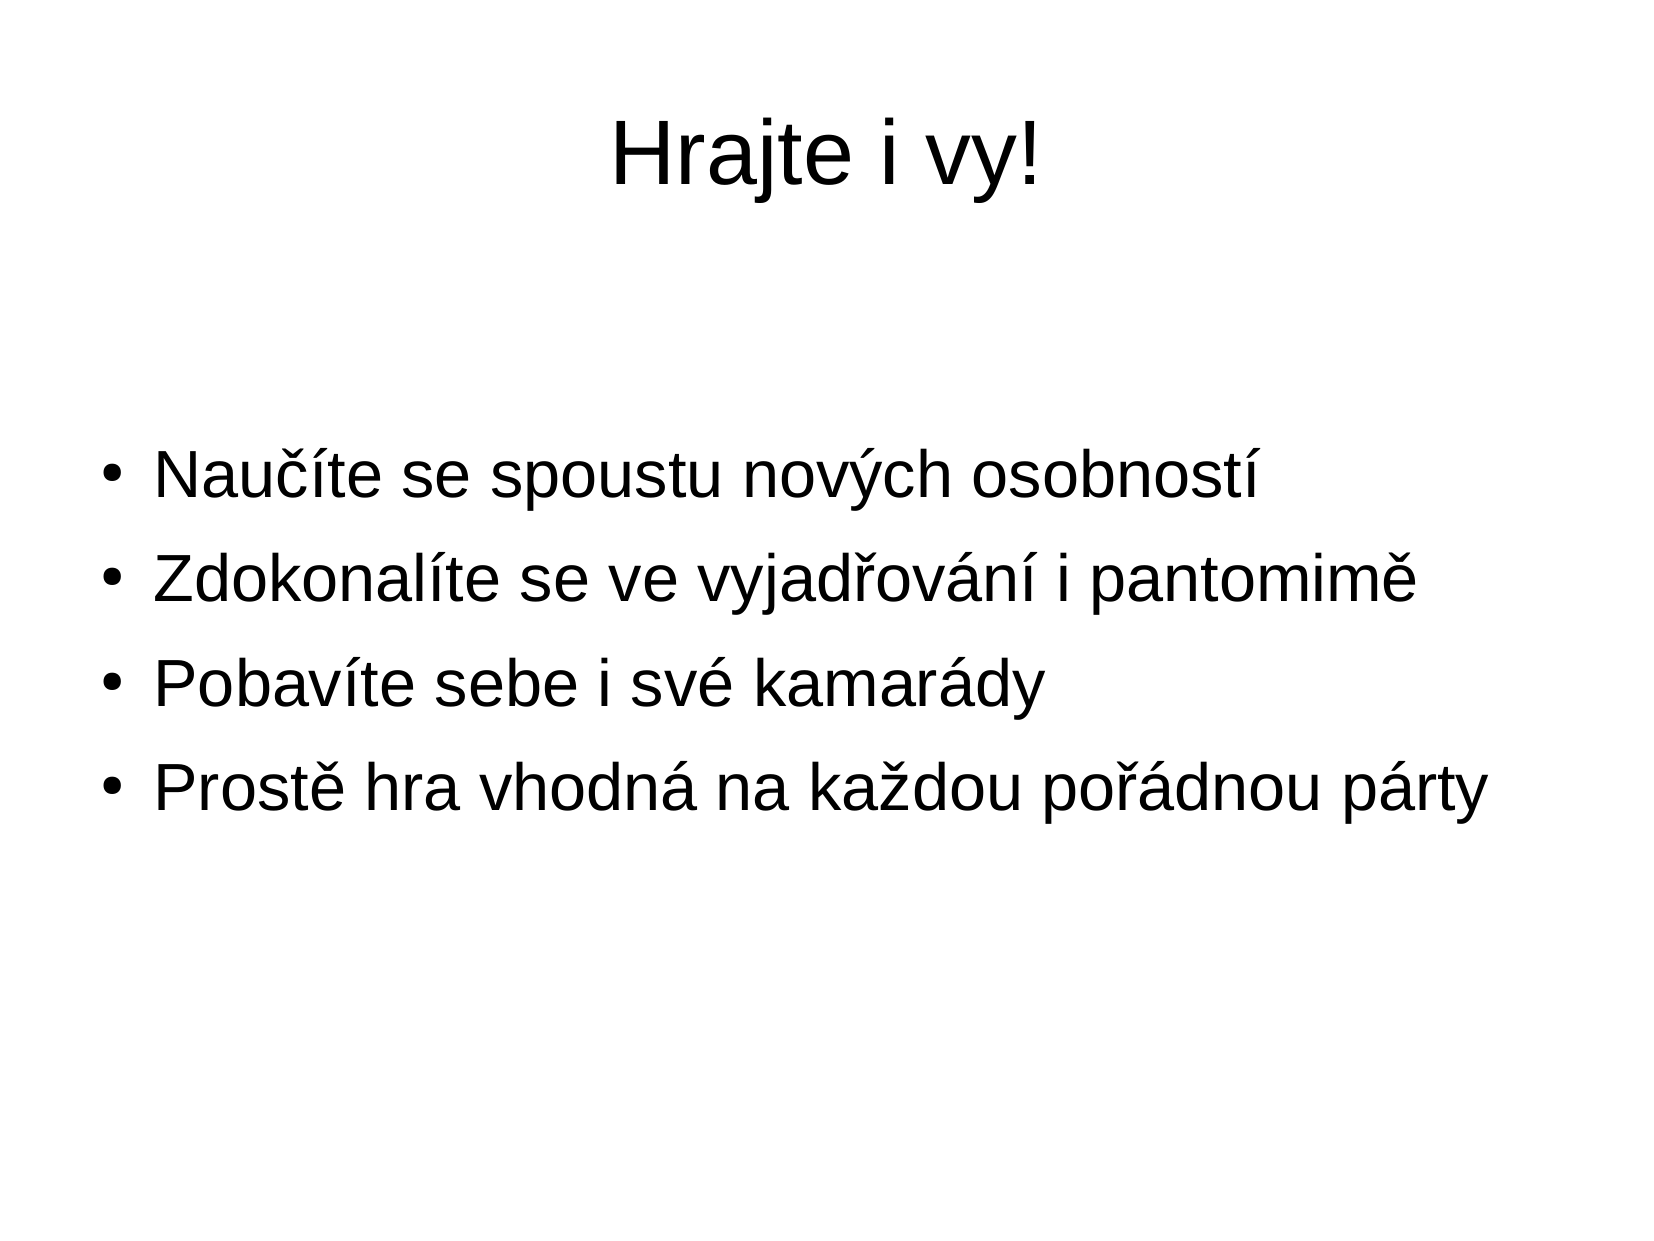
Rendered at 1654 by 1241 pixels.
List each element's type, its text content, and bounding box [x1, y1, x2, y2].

list Naučíte se spoustu nových osobností Zdokonalíte se ve vyjadřování i pantomimě Pobavíte sebe i své kamarády Prostě hra vhodná na každou pořádnou párty [82, 437, 1571, 1010]
title Hrajte i vy! [82, 49, 1571, 257]
